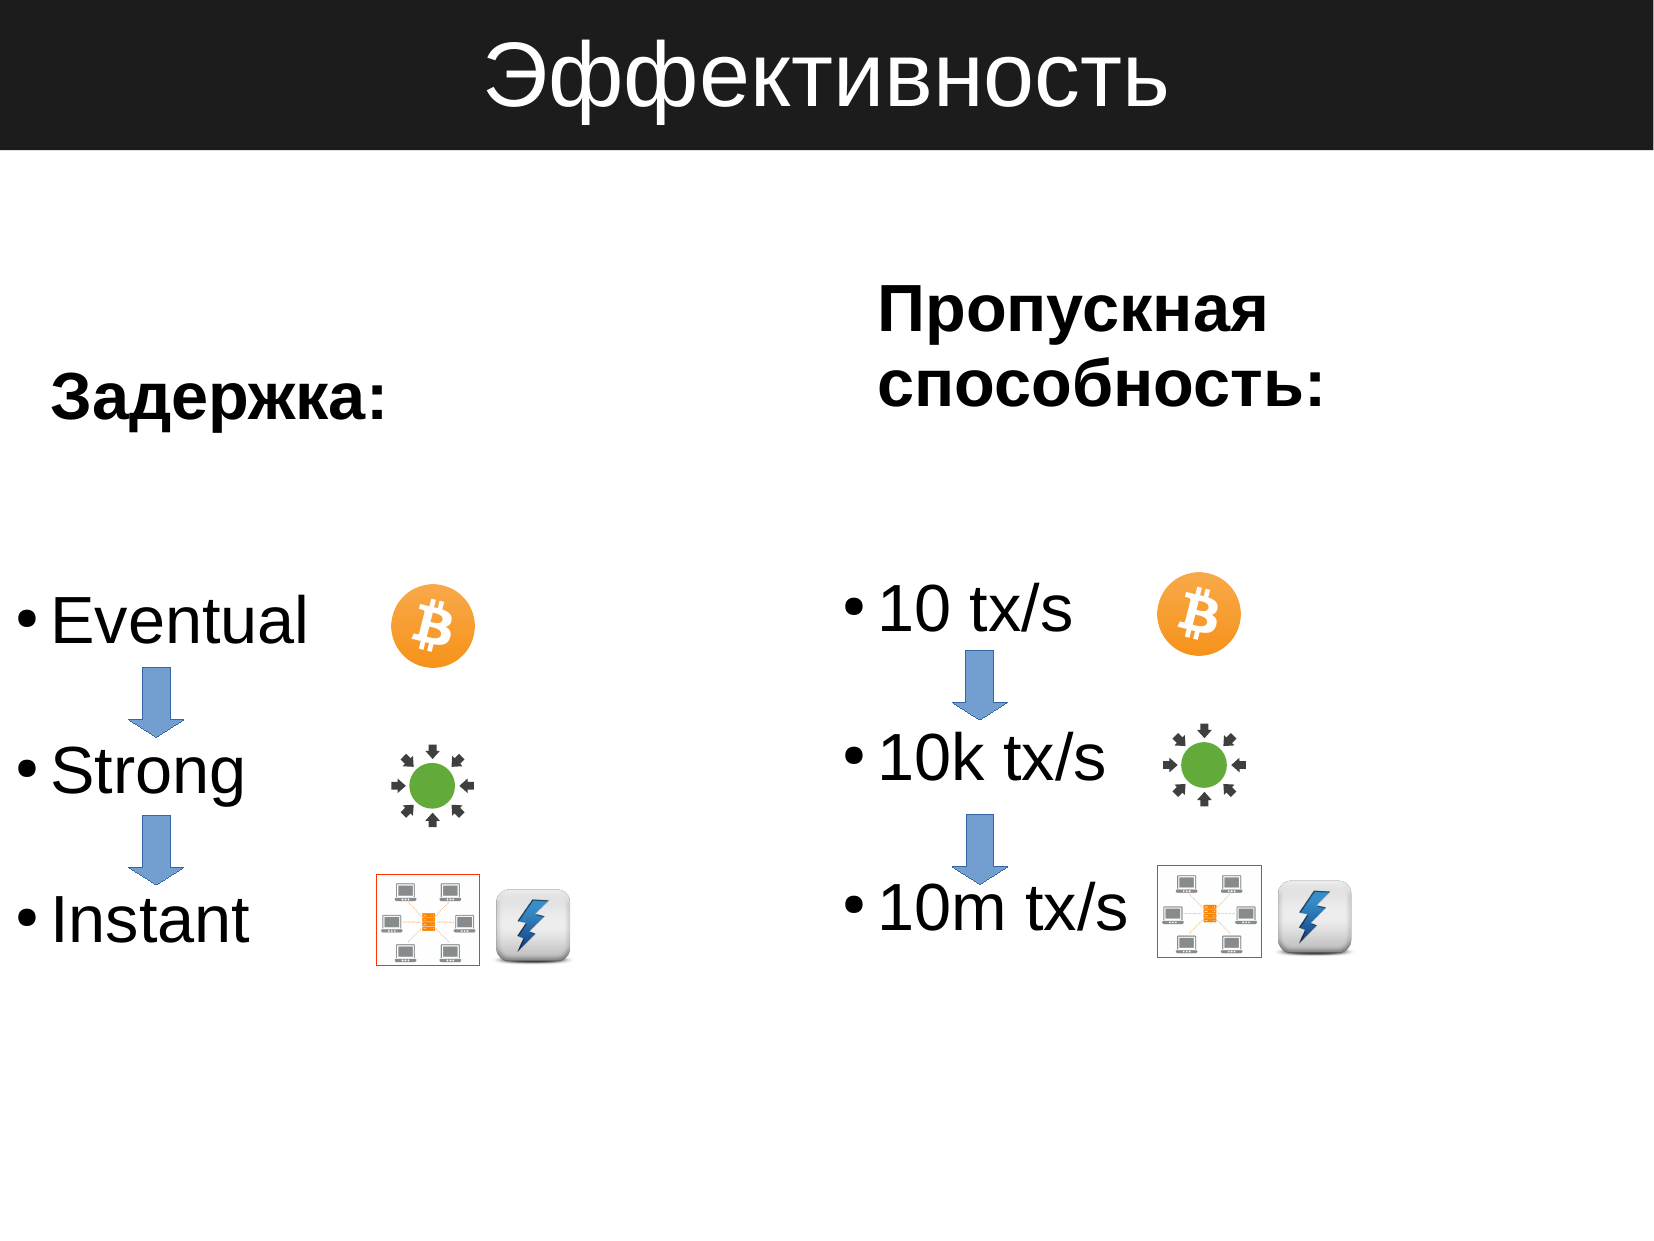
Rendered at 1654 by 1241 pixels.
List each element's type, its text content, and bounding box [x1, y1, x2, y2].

title Эффективность [0, 0, 1654, 151]
picture [1160, 721, 1250, 809]
text_box [128, 815, 184, 885]
text_box [128, 667, 184, 738]
picture [1157, 865, 1368, 973]
picture [391, 584, 475, 668]
subtitle Задержка: Eventual Strong Instant [15, 210, 649, 1032]
picture [376, 874, 587, 981]
picture [388, 741, 478, 829]
text_box [952, 650, 1008, 720]
text_box Пропускная способность: 10 tx/s 10k tx/s 10m tx/s [842, 159, 1585, 982]
picture [1157, 572, 1241, 656]
text_box [952, 814, 1008, 885]
